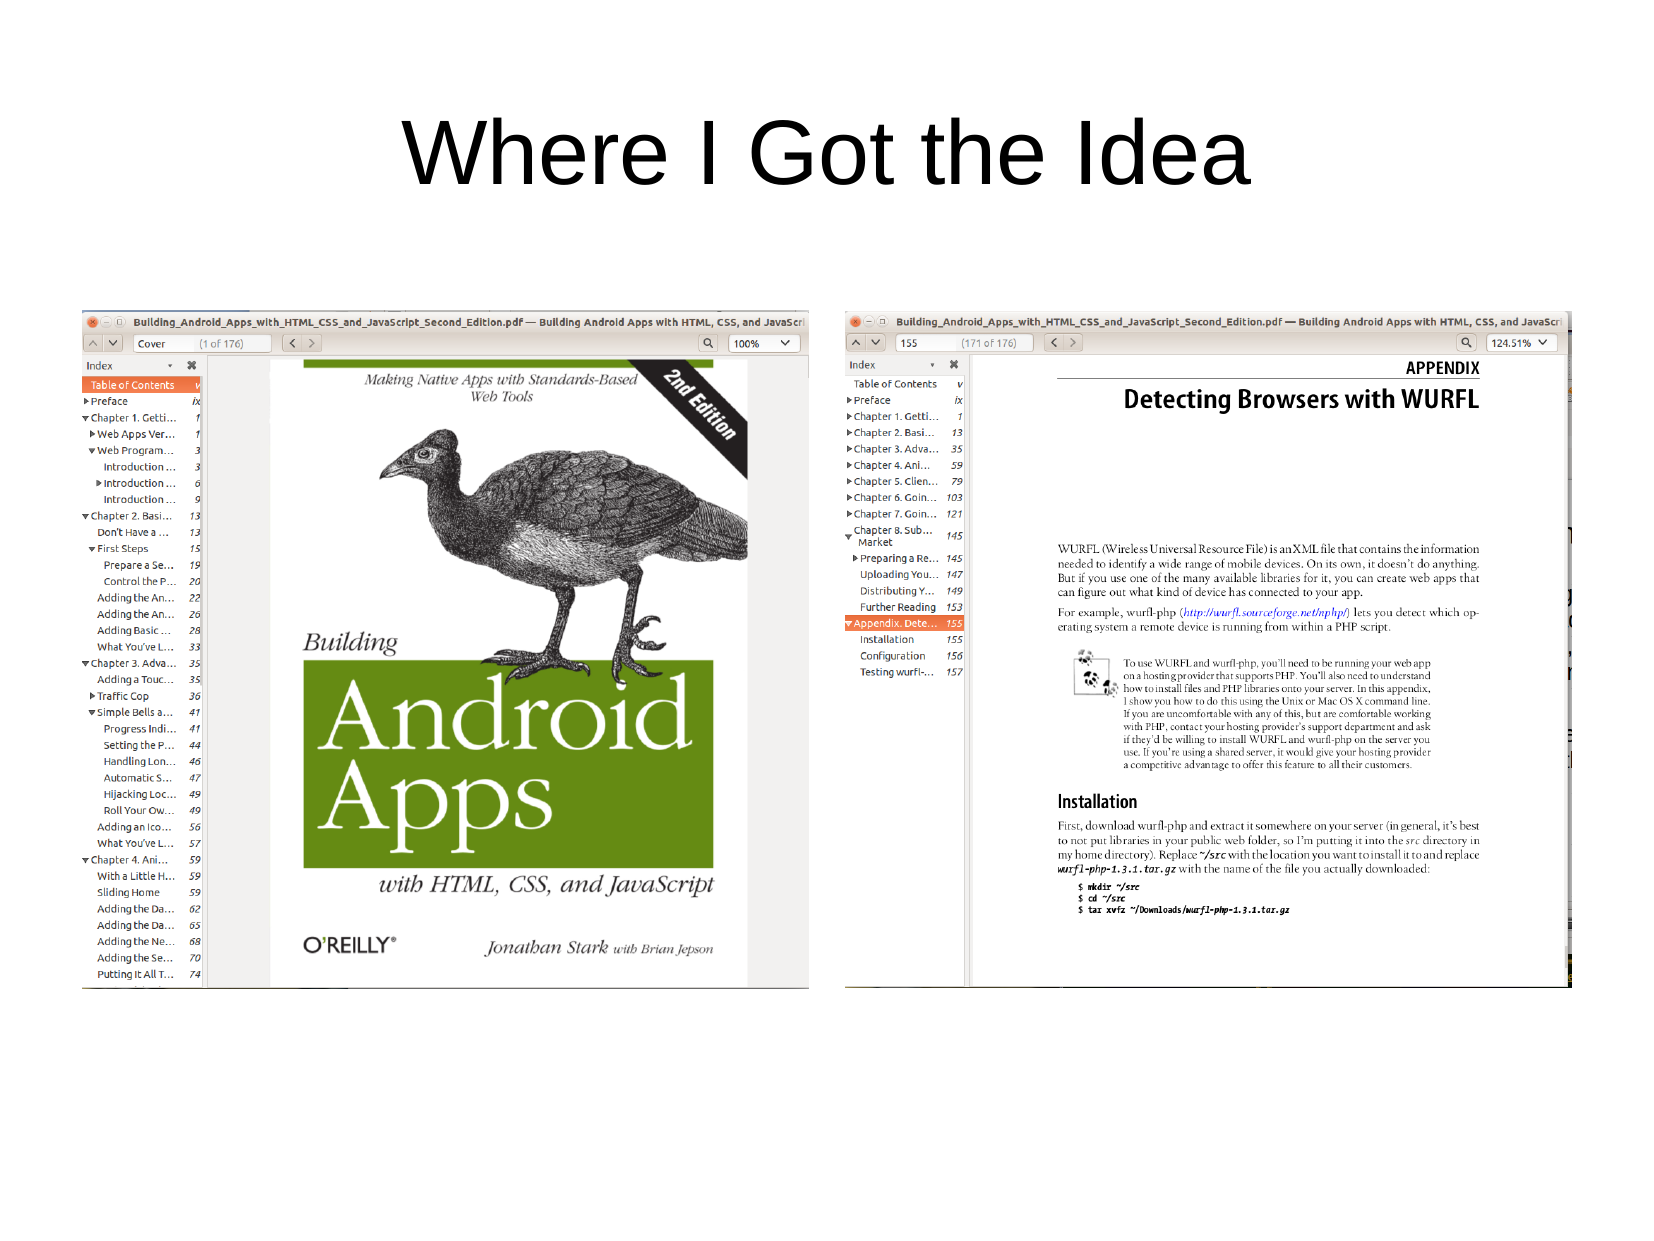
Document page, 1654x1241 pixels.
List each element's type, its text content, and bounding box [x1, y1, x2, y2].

title Where I Got the Idea [82, 49, 1571, 257]
picture [82, 310, 809, 989]
picture [845, 311, 1572, 988]
